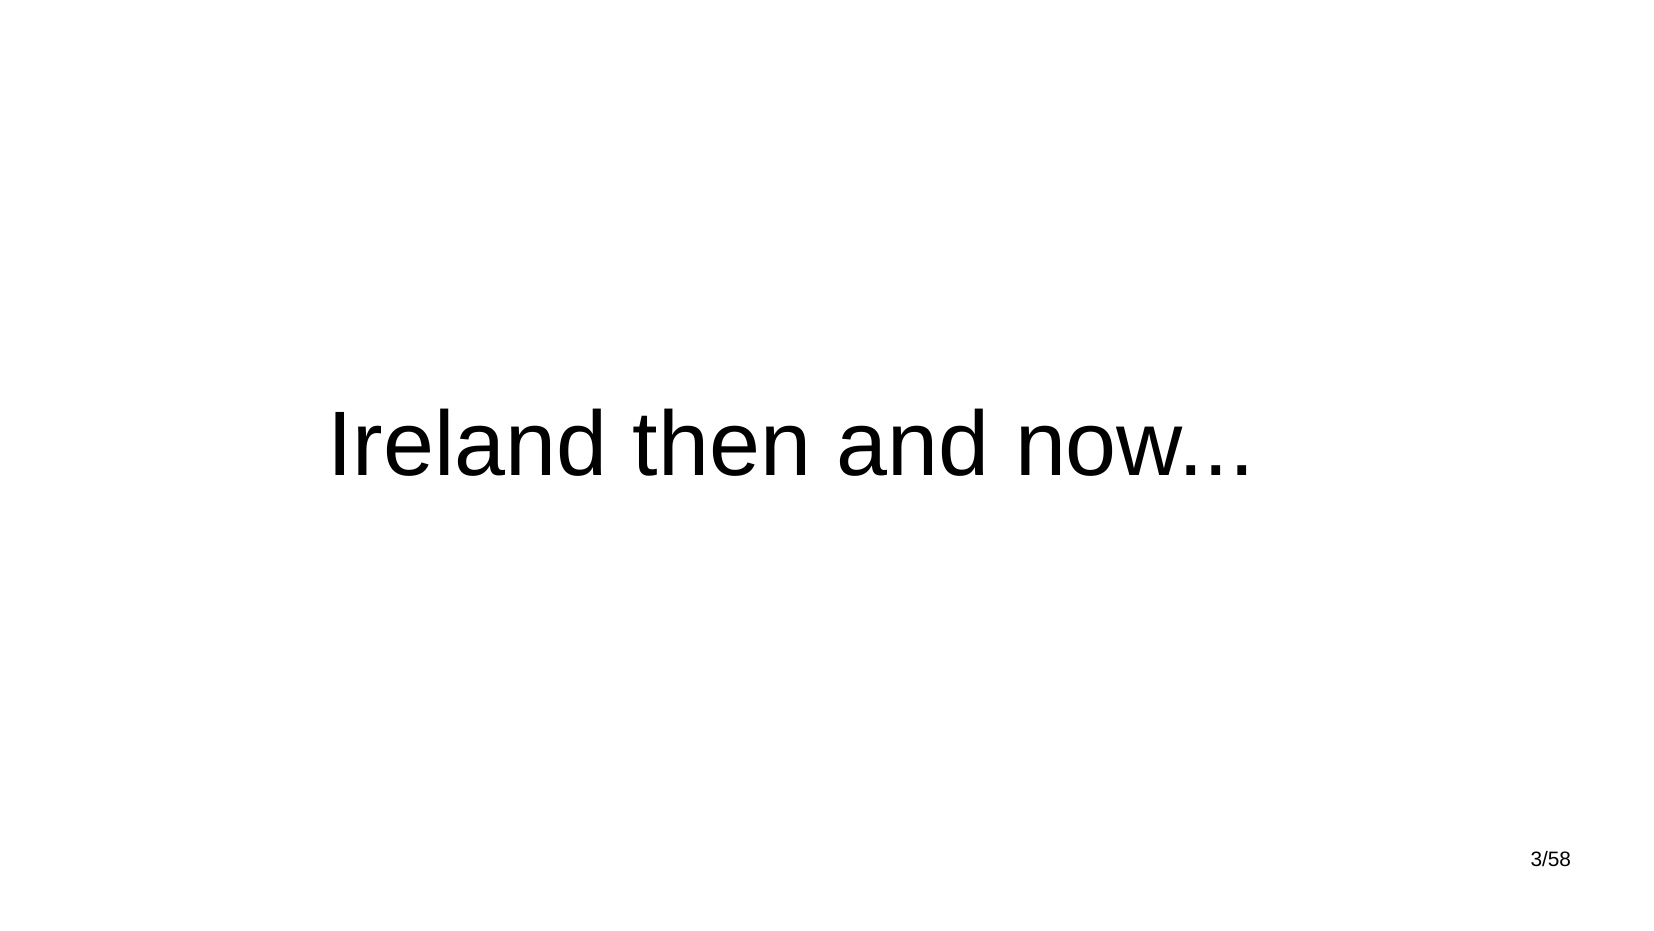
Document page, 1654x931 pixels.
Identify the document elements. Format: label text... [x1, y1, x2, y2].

title Ireland then and now... [47, 366, 1536, 522]
